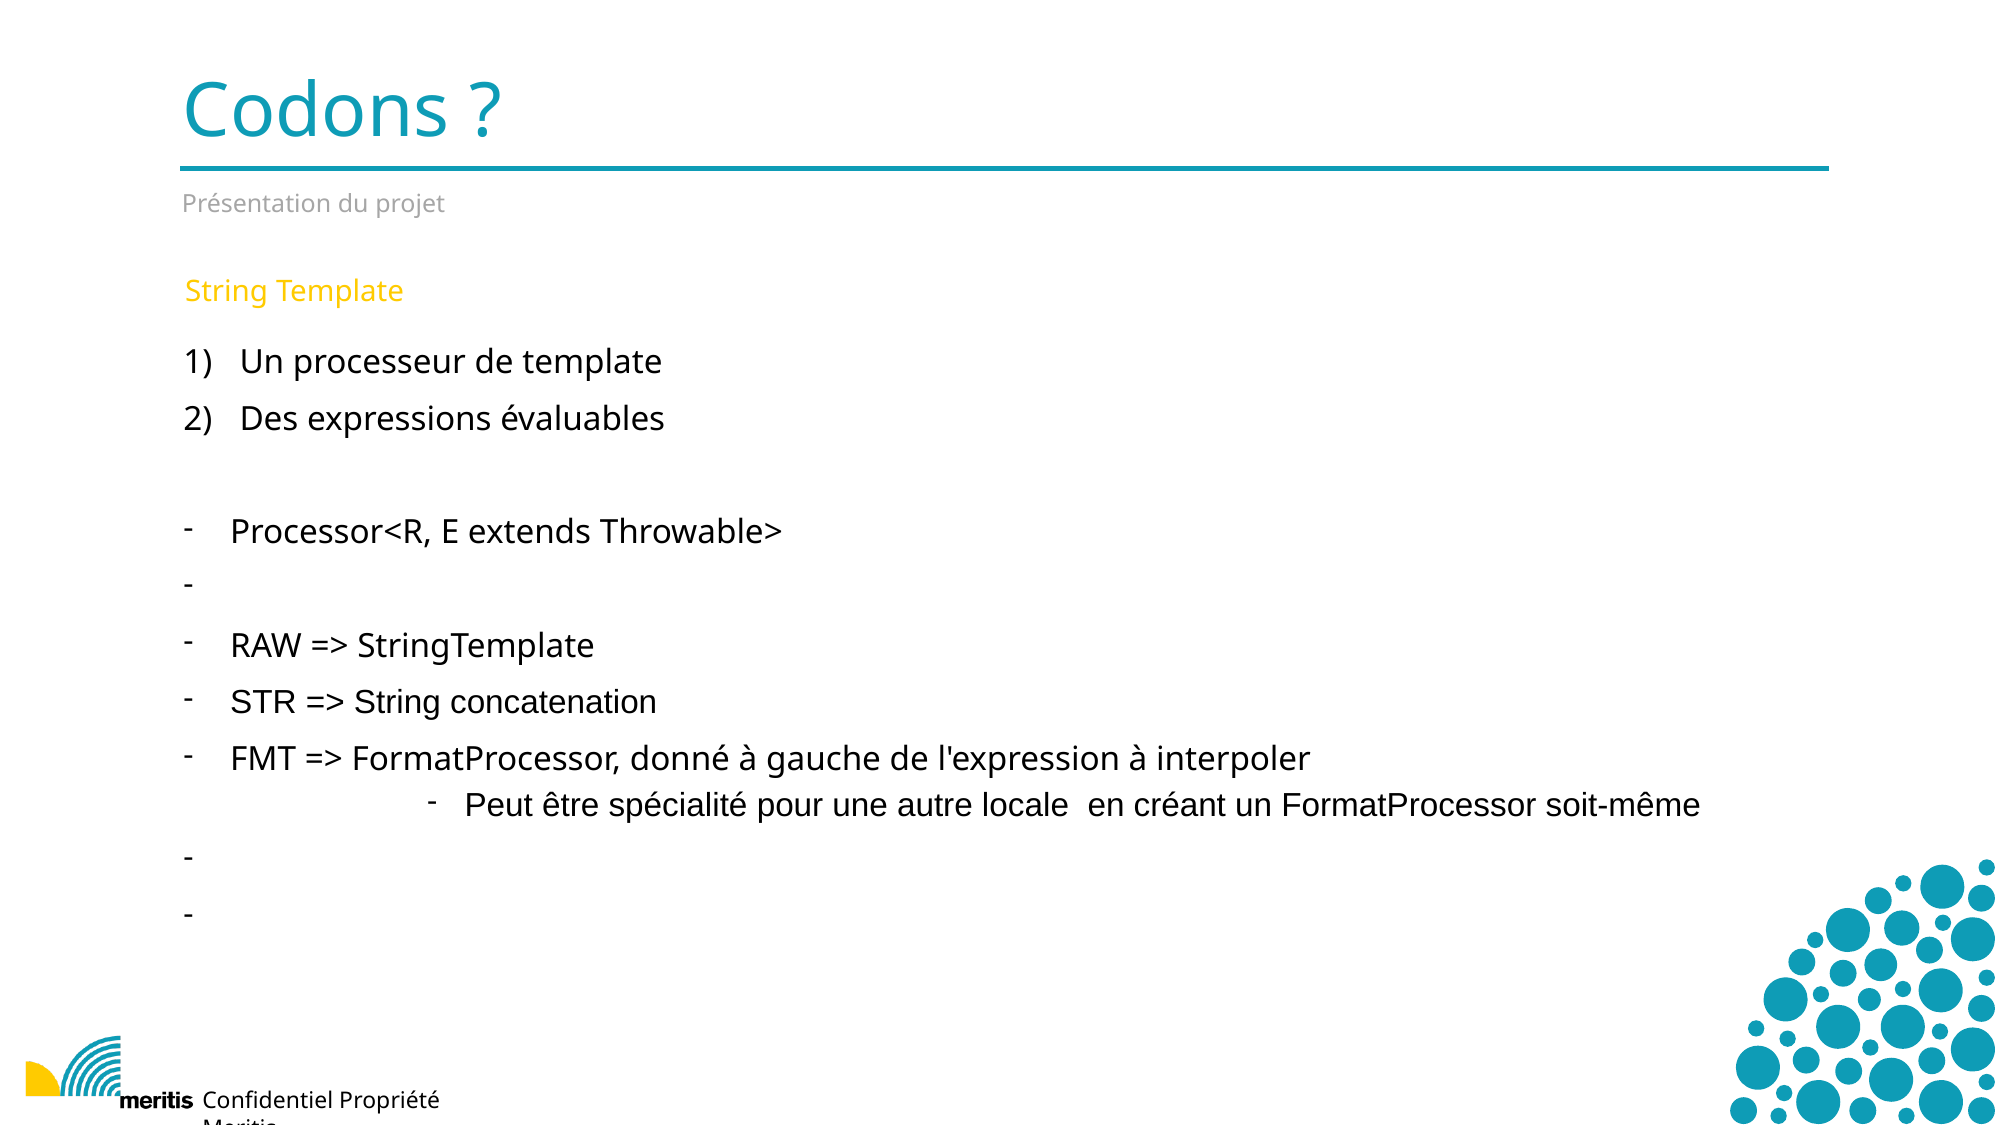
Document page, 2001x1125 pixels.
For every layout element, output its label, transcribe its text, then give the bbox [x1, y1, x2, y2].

list Codons ? [167, 64, 1830, 180]
list Un processeur de template Des expressions évaluables Processor<R, E extends Throwable> RAW => StringTemplate STR => String concatenation FMT => FormatProcessor, donné à gauche de l'expression à interpoler Peut être spécialité pour une autre locale en créant un FormatProcessor soit-même [168, 337, 1734, 1091]
list String Template [169, 268, 967, 316]
list Présentation du projet [166, 183, 1830, 237]
